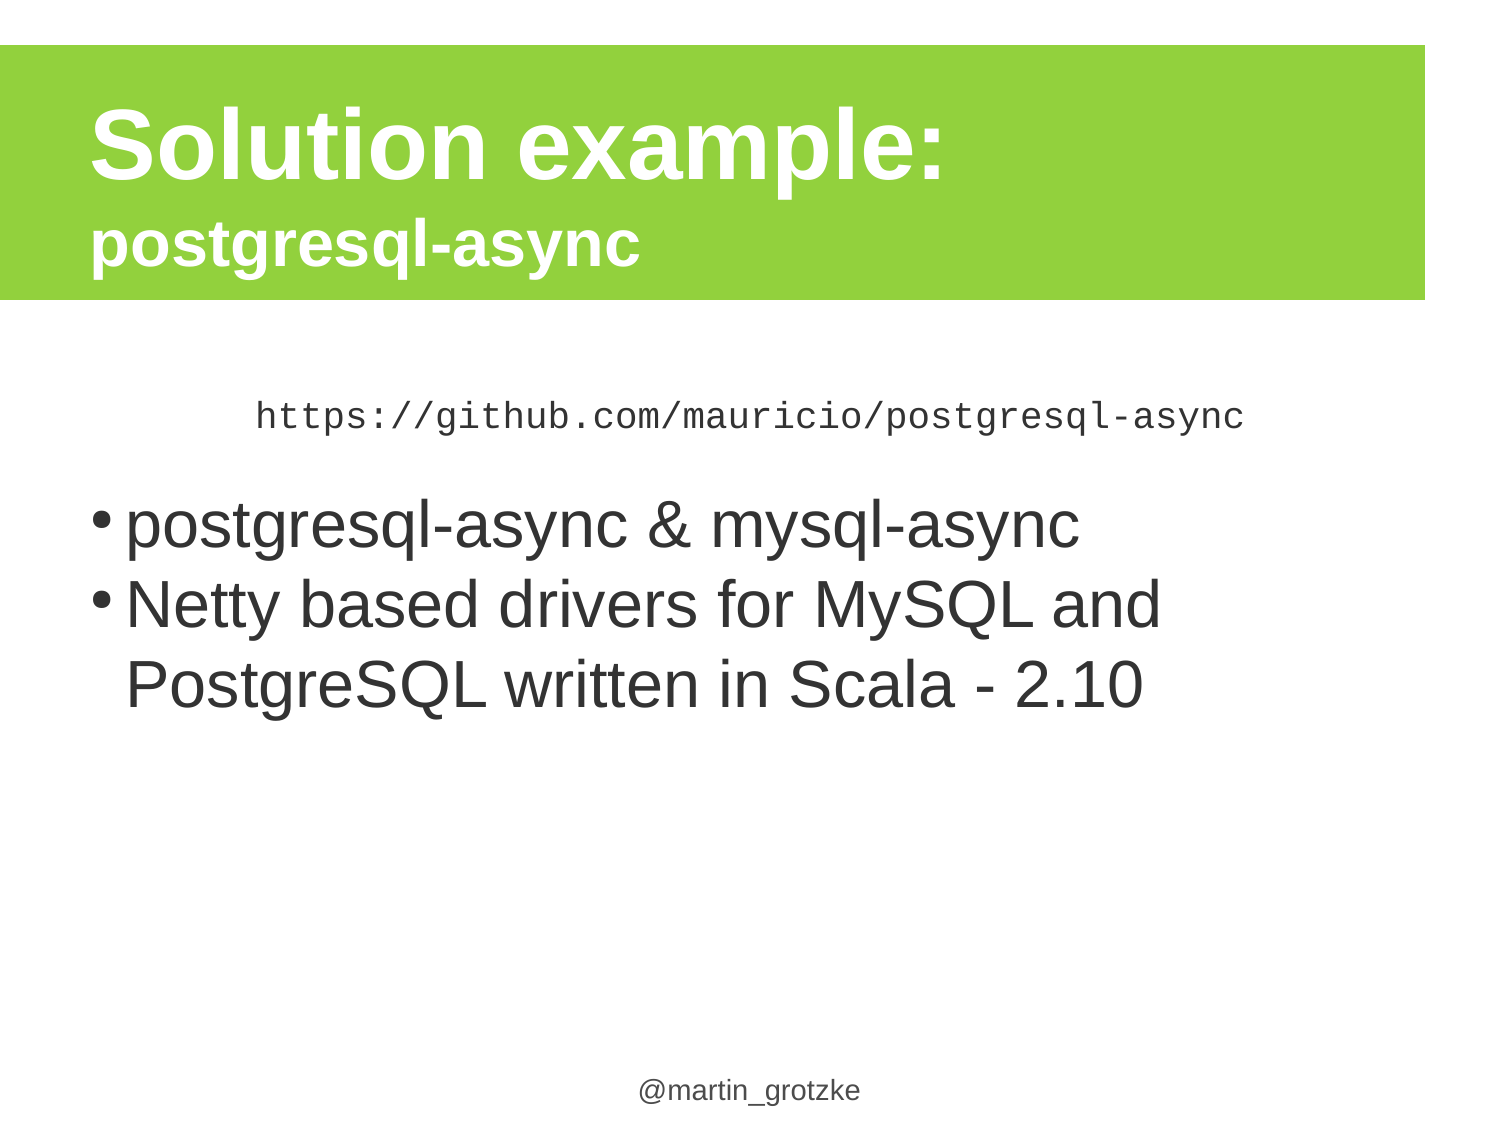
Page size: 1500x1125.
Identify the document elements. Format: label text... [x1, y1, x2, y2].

text_box https://github.com/mauricio/postgresql-async postgresql-async & mysql-async Netty based drivers for MySQL and PostgreSQL written in Scala - 2.10 [75, 331, 1425, 1090]
text_box Solution example: postgresql-async [74, 45, 1440, 295]
